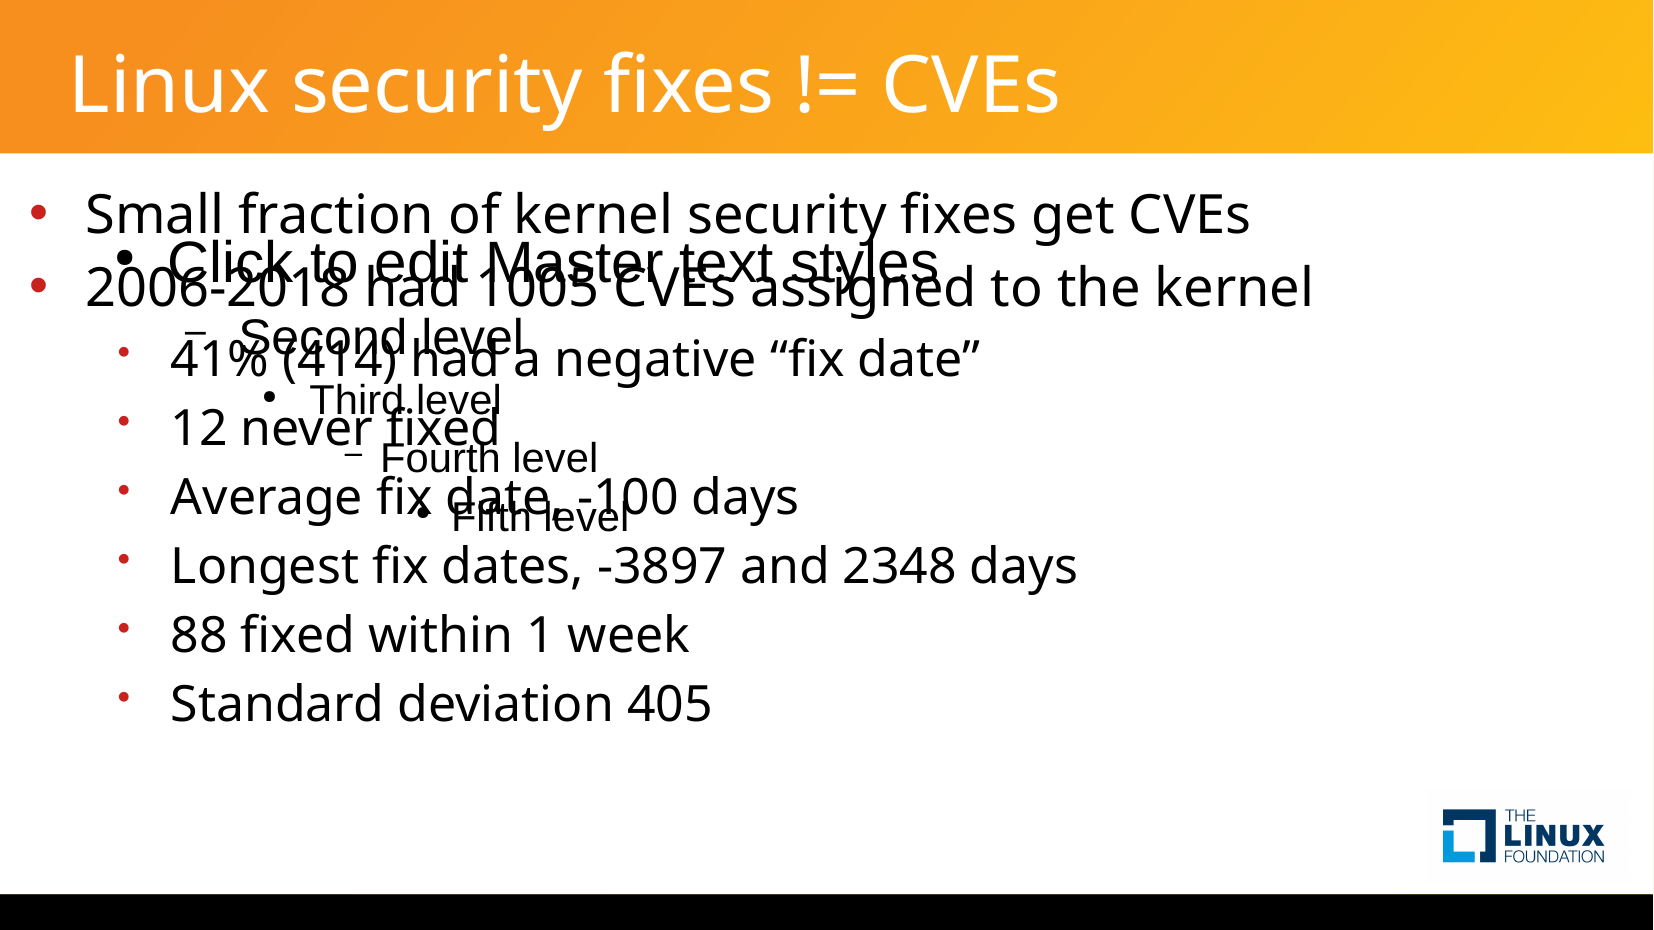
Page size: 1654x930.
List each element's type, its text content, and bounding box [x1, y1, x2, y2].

list Small fraction of kernel security fixes get CVEs 2006-2018 had 1005 CVEs assigned to the kernel 41% (414) had a negative “fix date” 12 never fixed Average fix date, -100 days Longest fix dates, -3897 and 2348 days 88 fixed within 1 week Standard deviation 405 [14, 171, 1651, 841]
title Linux security fixes != CVEs [53, 8, 1571, 154]
picture [1420, 841, 1630, 887]
picture [0, 0, 1654, 930]
